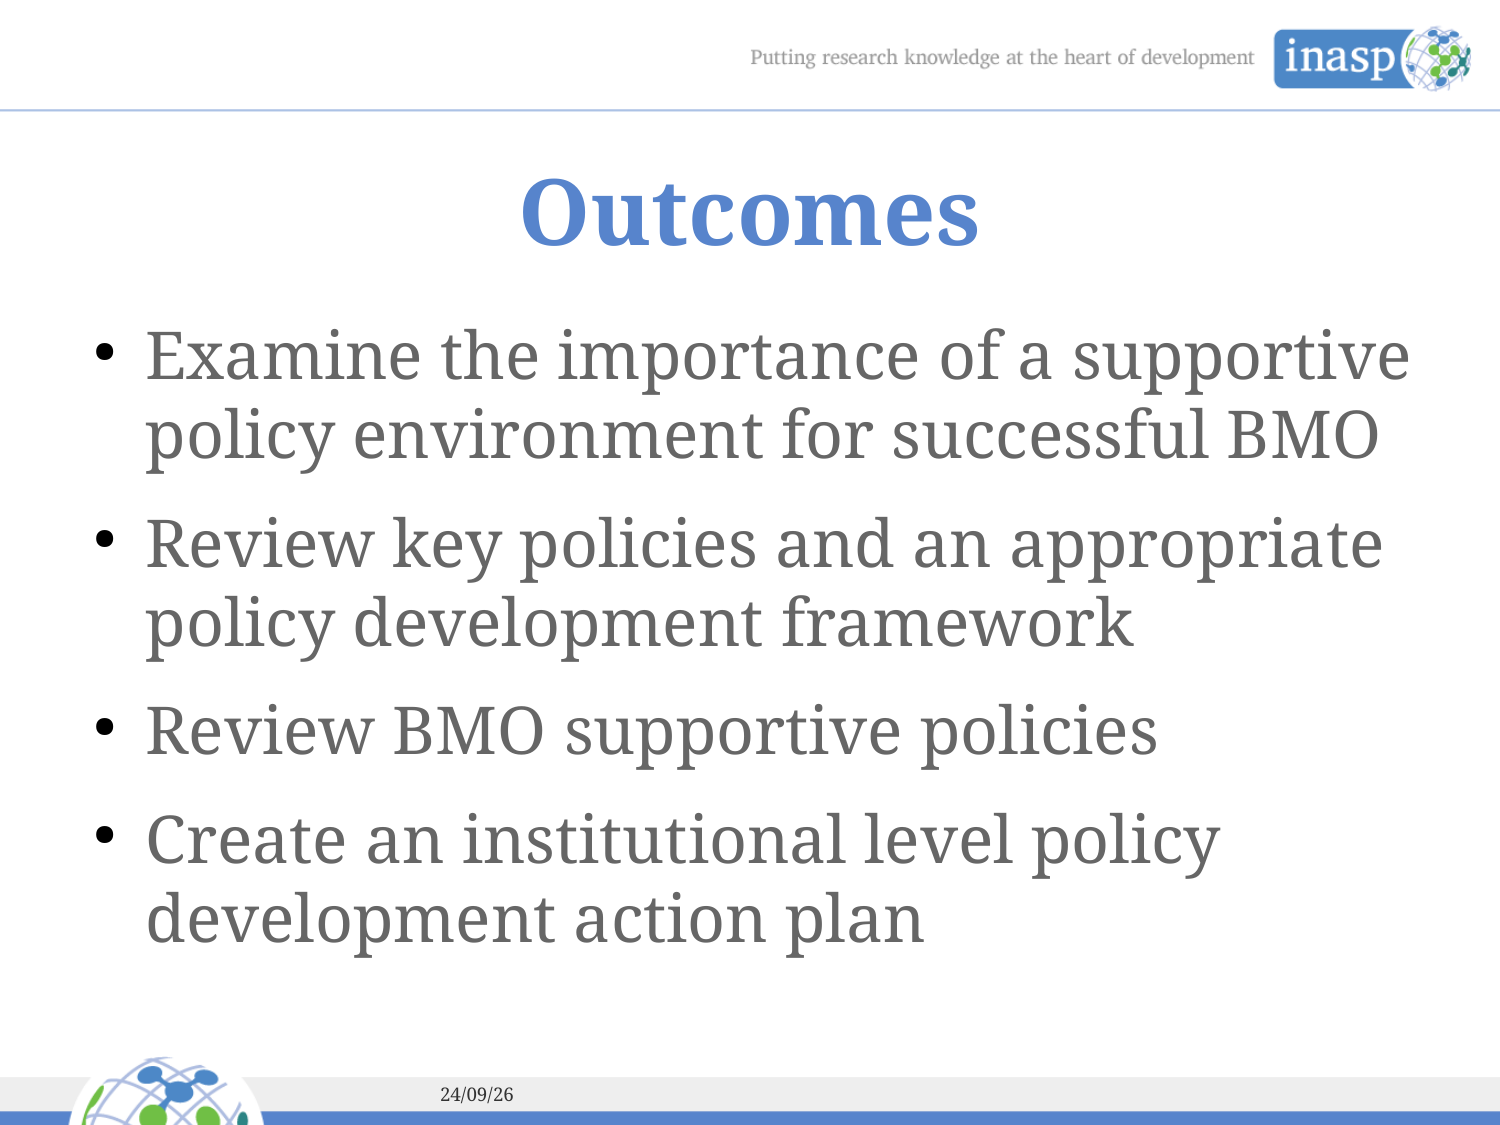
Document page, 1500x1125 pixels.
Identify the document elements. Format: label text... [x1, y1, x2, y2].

picture [0, 0, 1500, 1125]
list Examine the importance of a supportive policy environment for successful BMO Review key policies and an appropriate policy development framework Review BMO supportive policies Create an institutional level policy development action plan [75, 313, 1426, 967]
title Outcomes [75, 129, 1426, 313]
